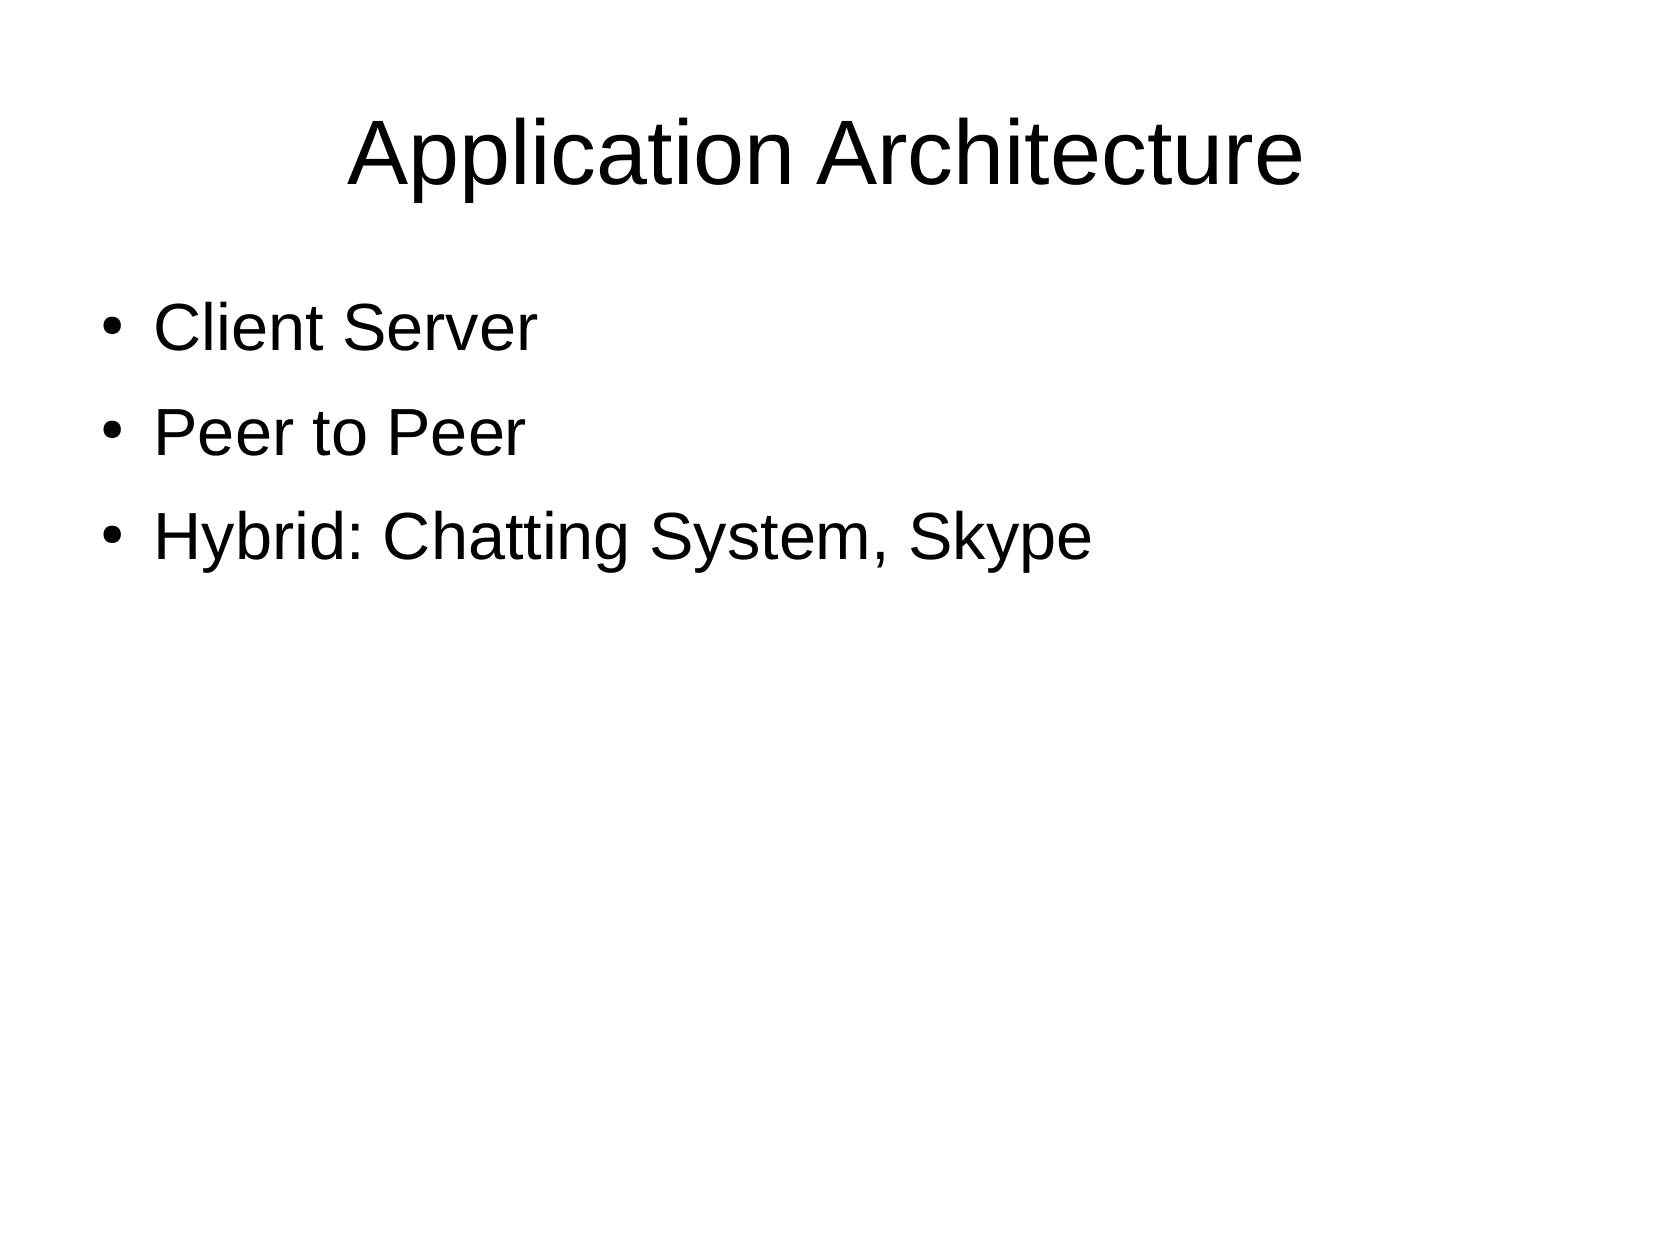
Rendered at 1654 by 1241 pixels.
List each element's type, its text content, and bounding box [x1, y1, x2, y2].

list Client Server Peer to Peer Hybrid: Chatting System, Skype [82, 290, 1571, 1010]
title Application Architecture [82, 49, 1571, 257]
